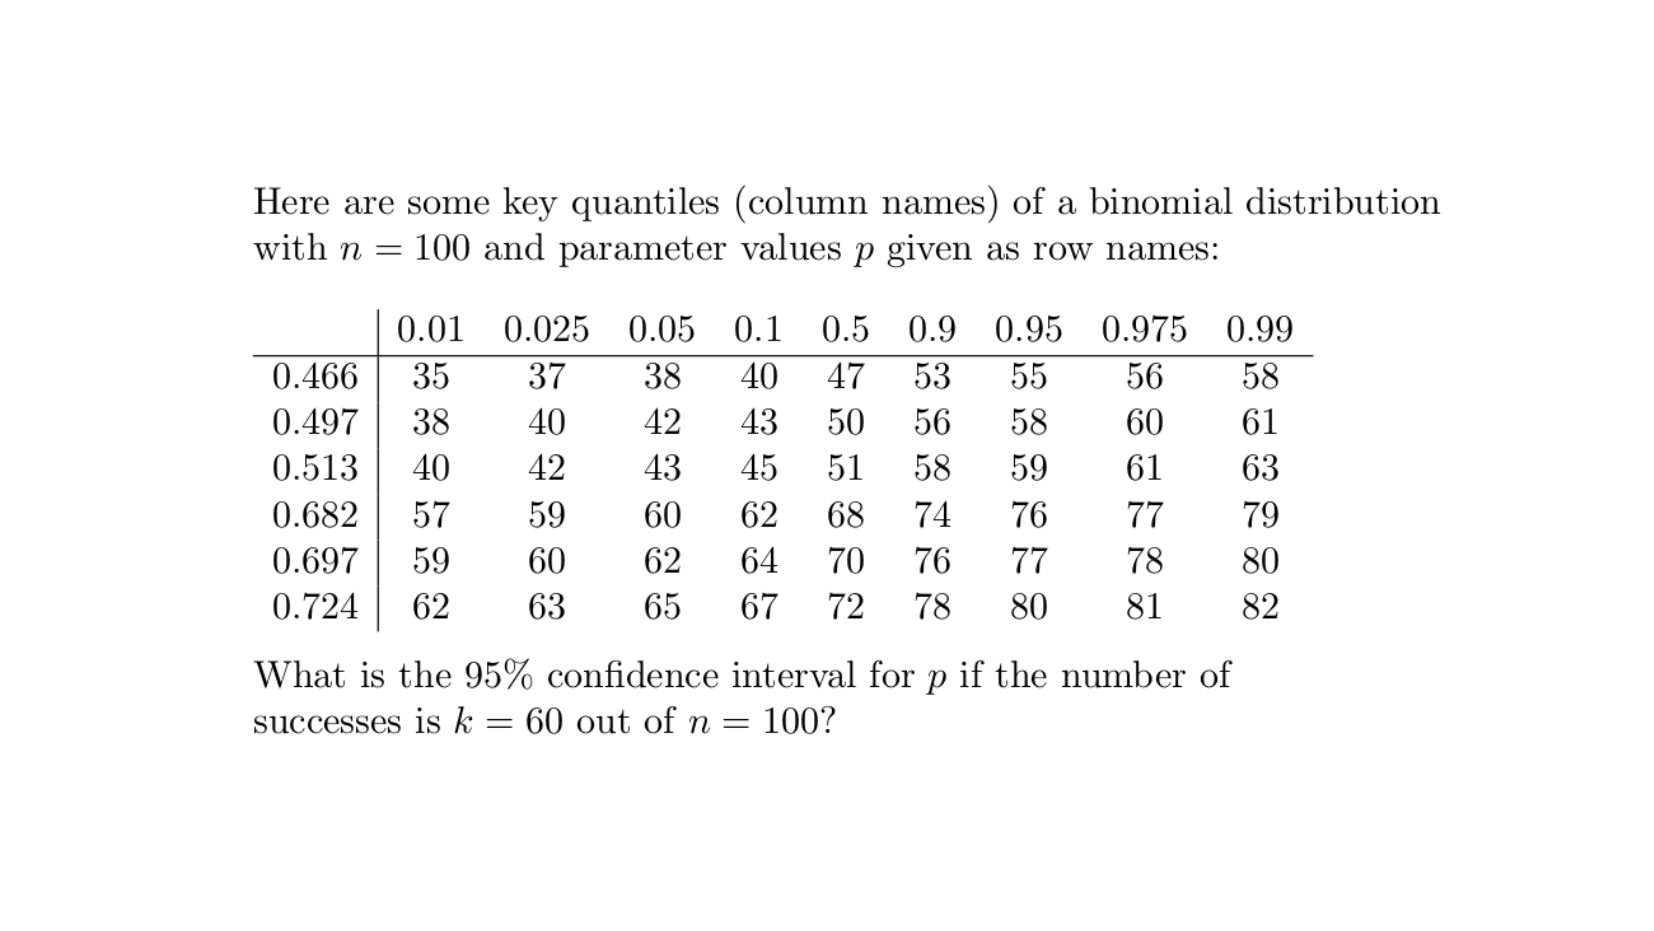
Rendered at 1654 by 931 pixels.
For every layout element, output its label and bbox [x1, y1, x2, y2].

picture [238, 177, 1477, 756]
